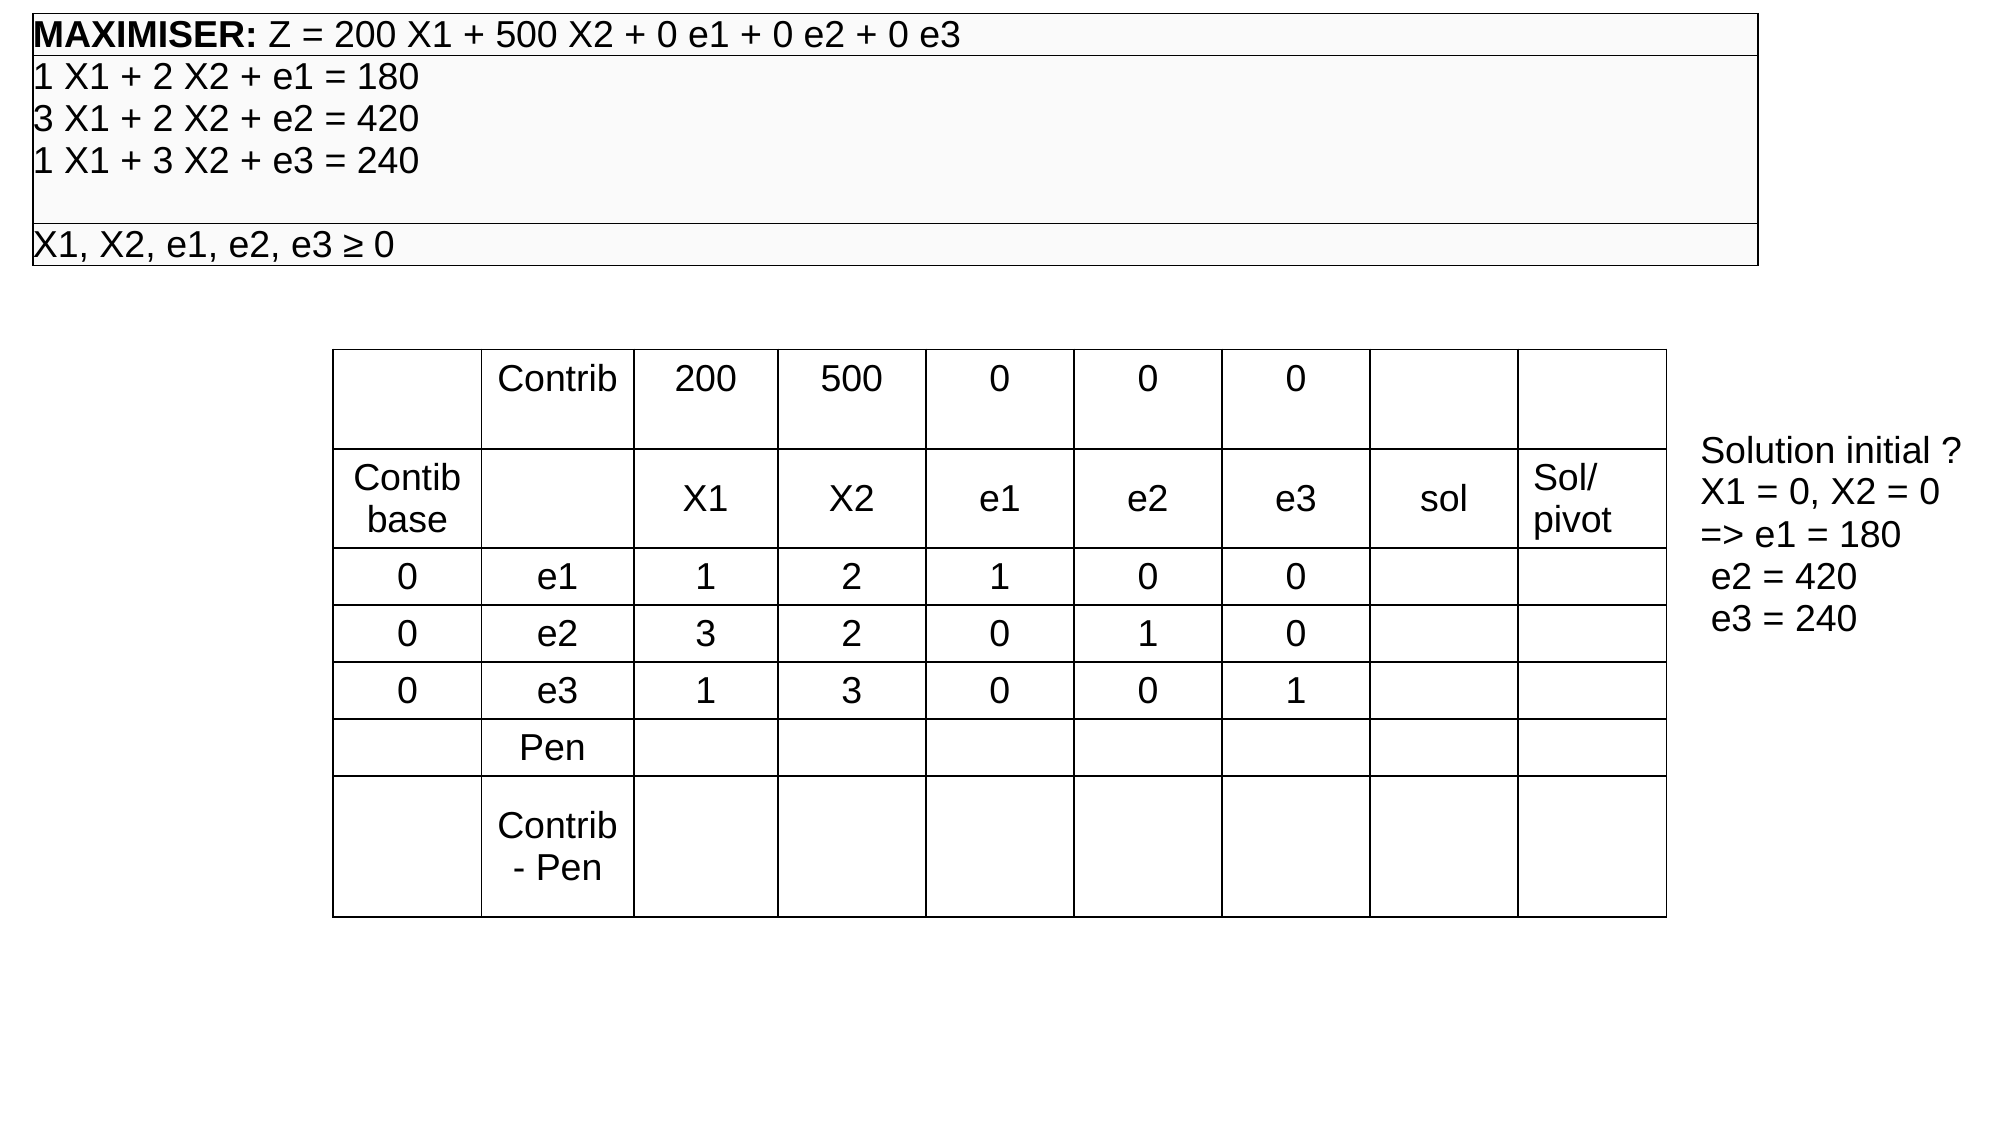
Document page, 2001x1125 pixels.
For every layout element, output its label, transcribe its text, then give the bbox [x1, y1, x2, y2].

table_cell [1223, 720, 1369, 775]
table_header 0 [1075, 350, 1221, 448]
table_cell [927, 777, 1073, 916]
table_cell 0 [927, 606, 1073, 661]
table_cell [1223, 777, 1369, 916]
table_cell 0 [1075, 663, 1221, 718]
table_cell [779, 720, 925, 775]
table_cell [1371, 663, 1517, 718]
table_cell 3 [779, 663, 925, 718]
table_cell e1 [482, 549, 633, 604]
table_cell [635, 777, 777, 916]
table_header MAXIMISER: Z = 200 X1 + 500 X2 + 0 e1 + 0 e2 + 0 e3 [34, 14, 1757, 55]
table_cell [1371, 606, 1517, 661]
table_header 200 [635, 350, 777, 448]
table_cell [1075, 777, 1221, 916]
table_header 0 [927, 350, 1073, 448]
table_cell [1519, 720, 1666, 775]
table_cell 0 [1223, 549, 1369, 604]
table_cell [1371, 777, 1517, 916]
table_cell X2 [779, 450, 925, 547]
table_cell 1 [635, 663, 777, 718]
table_cell 2 [779, 549, 925, 604]
table_cell Contrib - Pen [482, 777, 633, 916]
table_cell X1 [635, 450, 777, 547]
table_cell Sol/pivot [1519, 450, 1666, 547]
table_cell 0 [334, 663, 481, 718]
table_header [1519, 350, 1666, 448]
table_cell 0 [334, 549, 481, 604]
table_header [1371, 350, 1517, 448]
table_cell 1 X1 + 2 X2 + e1 = 180 3 X1 + 2 X2 + e2 = 420 1 X1 + 3 X2 + e3 = 240 [34, 56, 1757, 223]
table_cell [1519, 777, 1666, 916]
table_cell e2 [1075, 450, 1221, 547]
table_cell [927, 720, 1073, 775]
table_cell sol [1371, 450, 1517, 547]
table_cell [482, 450, 633, 547]
table_header Contrib [482, 350, 633, 448]
table_cell 1 [927, 549, 1073, 604]
table_cell 2 [779, 606, 925, 661]
table_cell [1075, 720, 1221, 775]
table_cell [635, 720, 777, 775]
table_cell e3 [482, 663, 633, 718]
table_cell [334, 720, 481, 775]
table_cell [1519, 606, 1666, 661]
table_header 0 [1223, 350, 1369, 448]
table_cell 1 [1075, 606, 1221, 661]
table_cell 0 [1075, 549, 1221, 604]
table_header 500 [779, 350, 925, 448]
table_cell X1, X2, e1, e2, e3 ≥ 0 [34, 224, 1757, 265]
table_cell [1371, 720, 1517, 775]
table_cell 0 [1223, 606, 1369, 661]
table_cell Contib base [334, 450, 481, 547]
table_cell 3 [635, 606, 777, 661]
text_box Solution initial ? X1 = 0, X2 = 0 => e1 = 180 e2 = 420 e3 = 240 [1685, 421, 1988, 647]
table_cell [779, 777, 925, 916]
table_cell e1 [927, 450, 1073, 547]
table_cell 0 [334, 606, 481, 661]
table_cell [1519, 549, 1666, 604]
table_cell 1 [1223, 663, 1369, 718]
table_cell e2 [482, 606, 633, 661]
table_cell e3 [1223, 450, 1369, 547]
table_cell [1519, 663, 1666, 718]
table_cell [334, 777, 481, 916]
table_header [334, 350, 481, 448]
table_cell Pen [482, 720, 633, 775]
table_cell 0 [927, 663, 1073, 718]
table_cell [1371, 549, 1517, 604]
table_cell 1 [635, 549, 777, 604]
